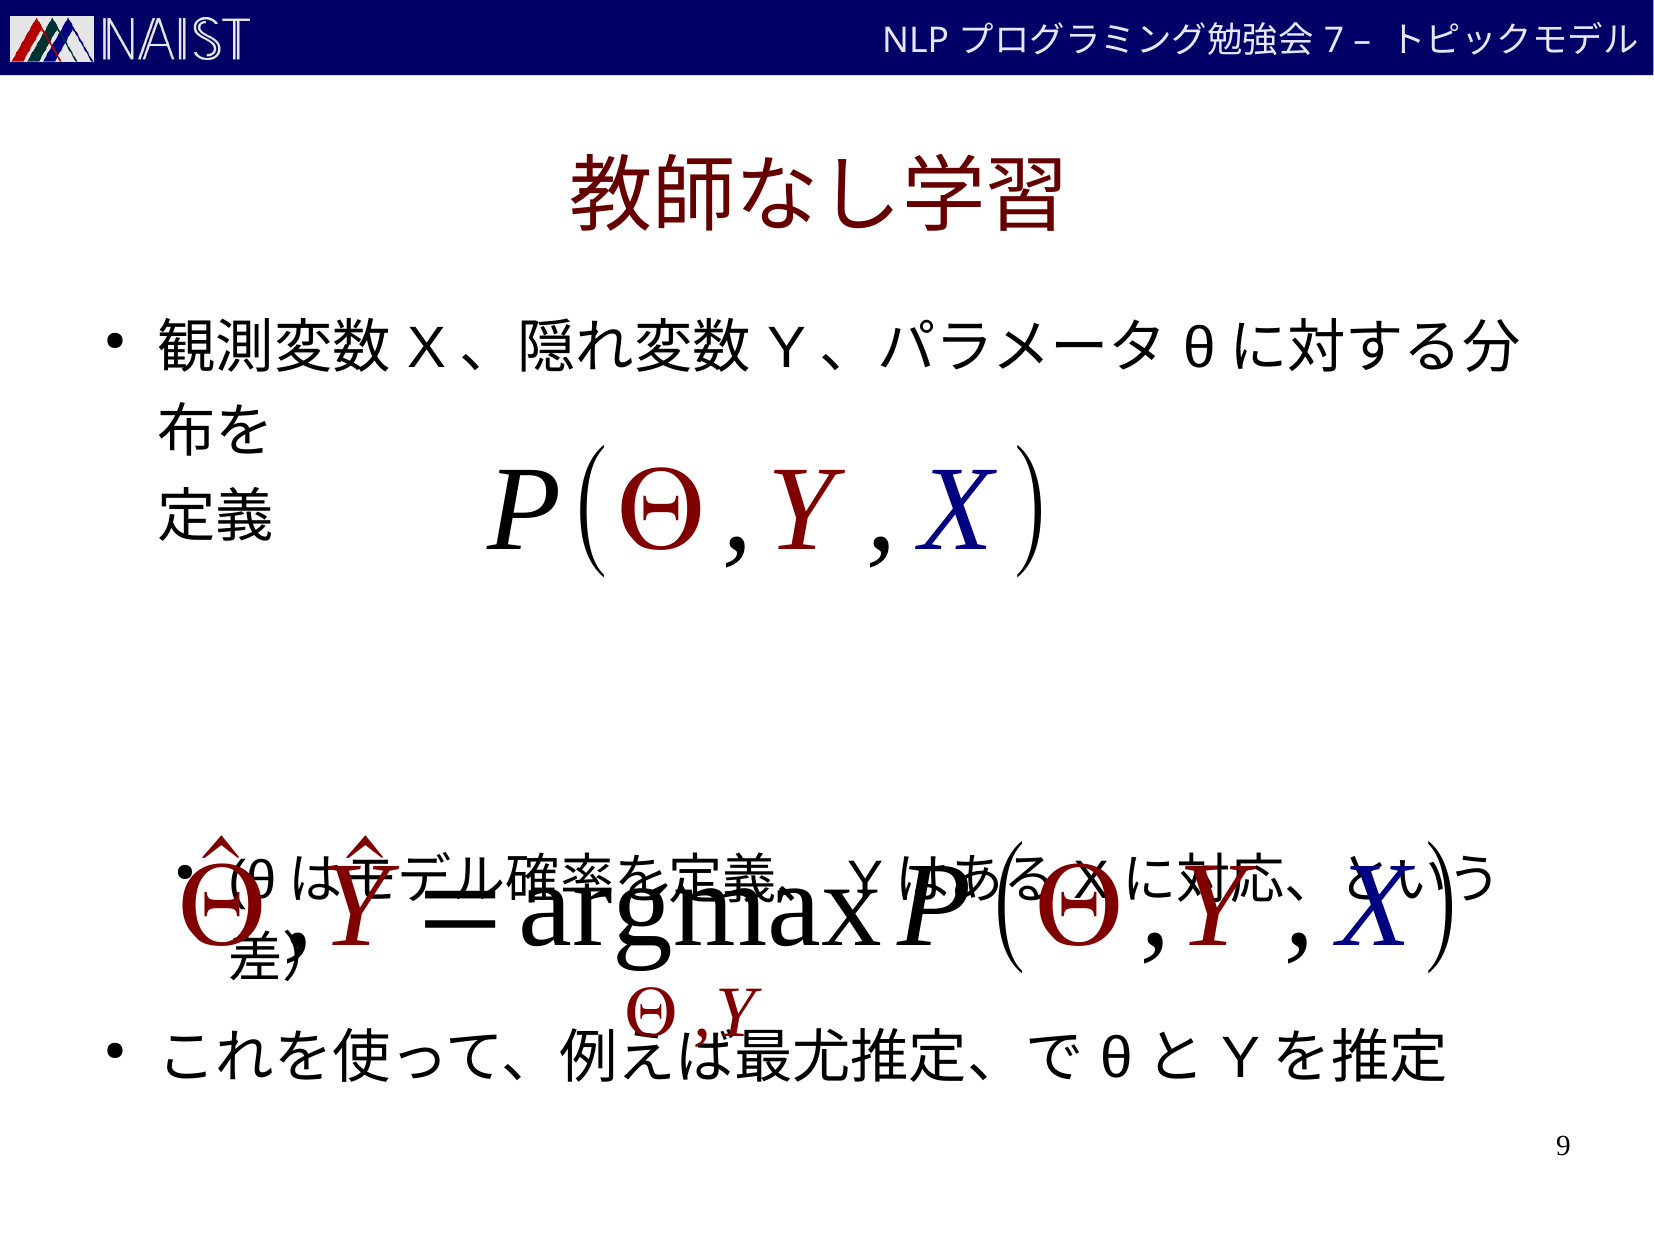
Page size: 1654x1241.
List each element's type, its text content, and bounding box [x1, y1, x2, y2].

chart [449, 436, 1079, 582]
picture [10, 16, 94, 62]
list 観測変数X、隠れ変数Y、パラメータθに対する分布を 定義 (θはモデル確率を定義、YはあるXに対応、という差） これを使って、例えば最尤推定、でθとYを推定 [86, 300, 1576, 1020]
chart [147, 825, 1495, 1056]
title 教師なし学習 [75, 92, 1564, 285]
picture [102, 17, 251, 60]
